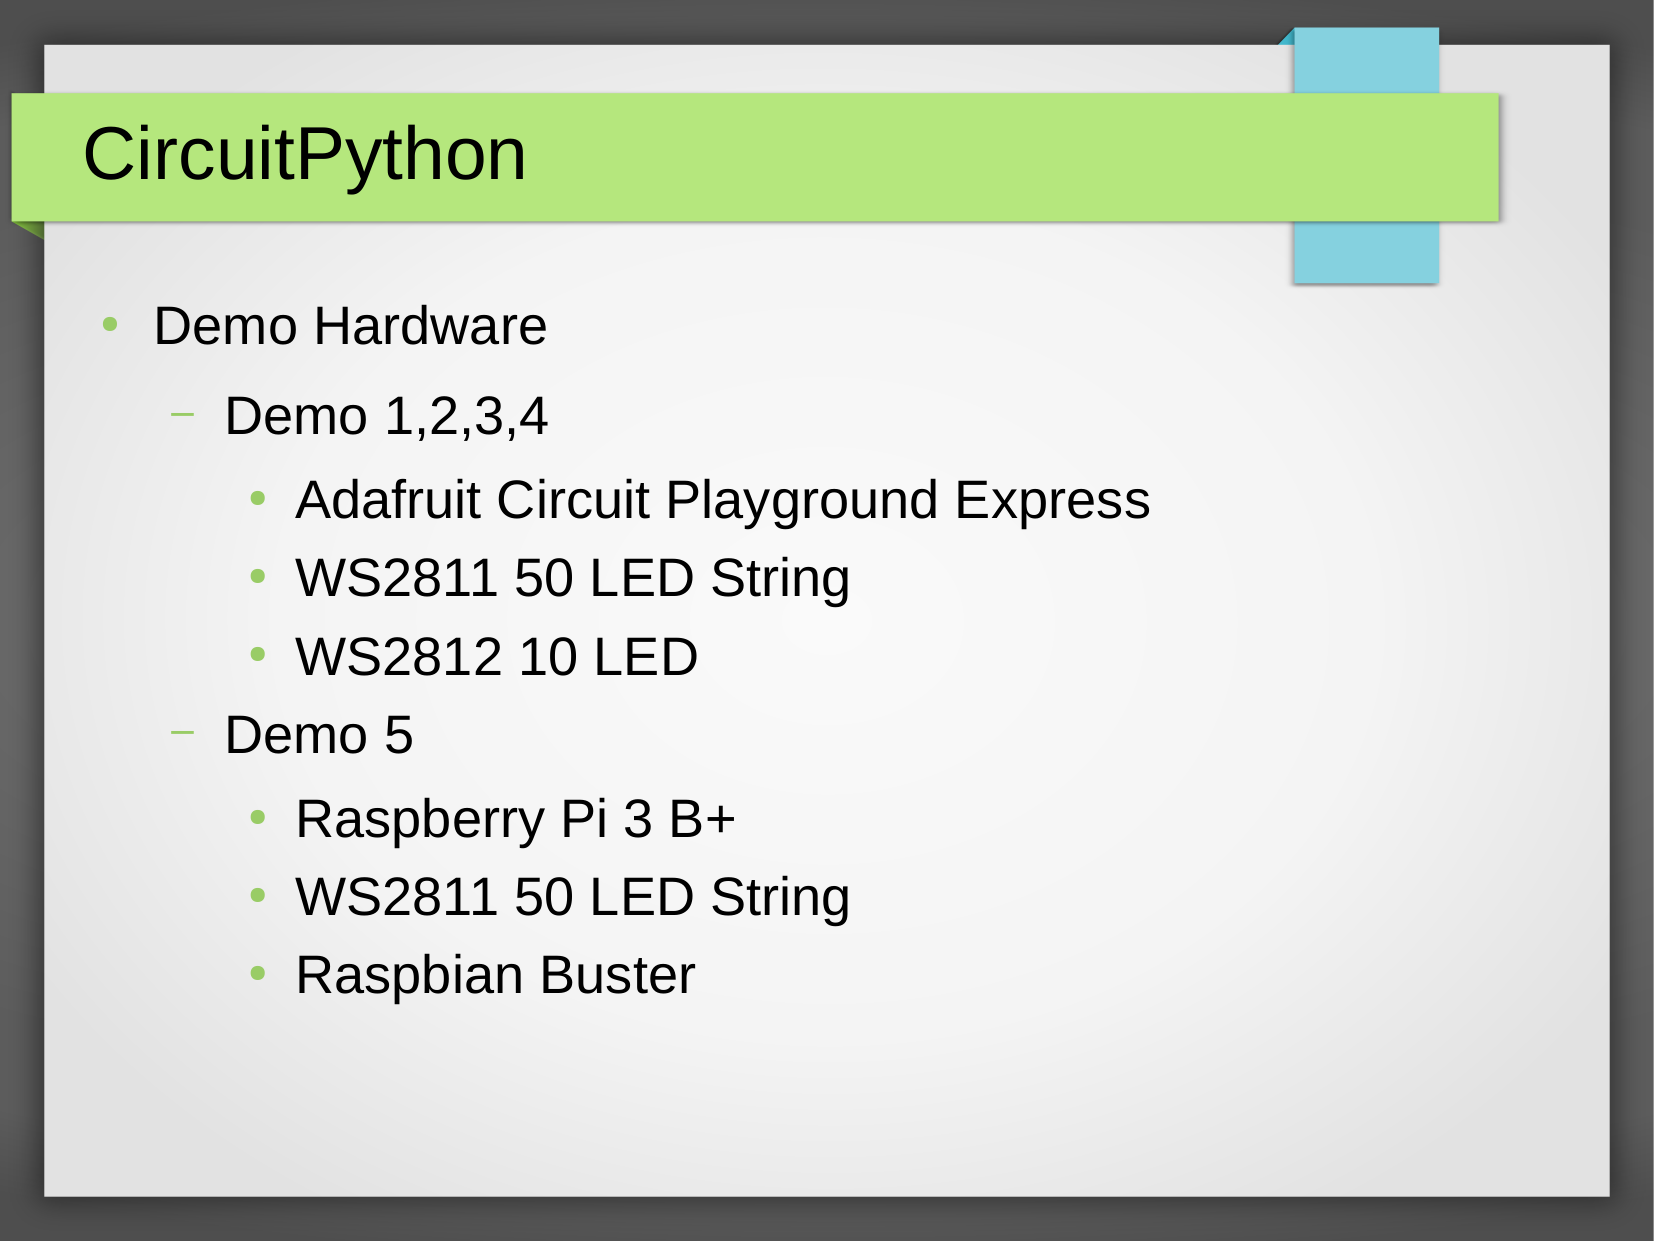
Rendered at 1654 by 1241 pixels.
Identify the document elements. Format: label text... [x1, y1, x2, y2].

title CircuitPython [82, 94, 1264, 213]
picture [0, 0, 1654, 1241]
list Demo Hardware Demo 1,2,3,4 Adafruit Circuit Playground Express WS2811 50 LED String WS2812 10 LED Demo 5 Raspberry Pi 3 B+ WS2811 50 LED String Raspbian Buster [82, 295, 1571, 1015]
